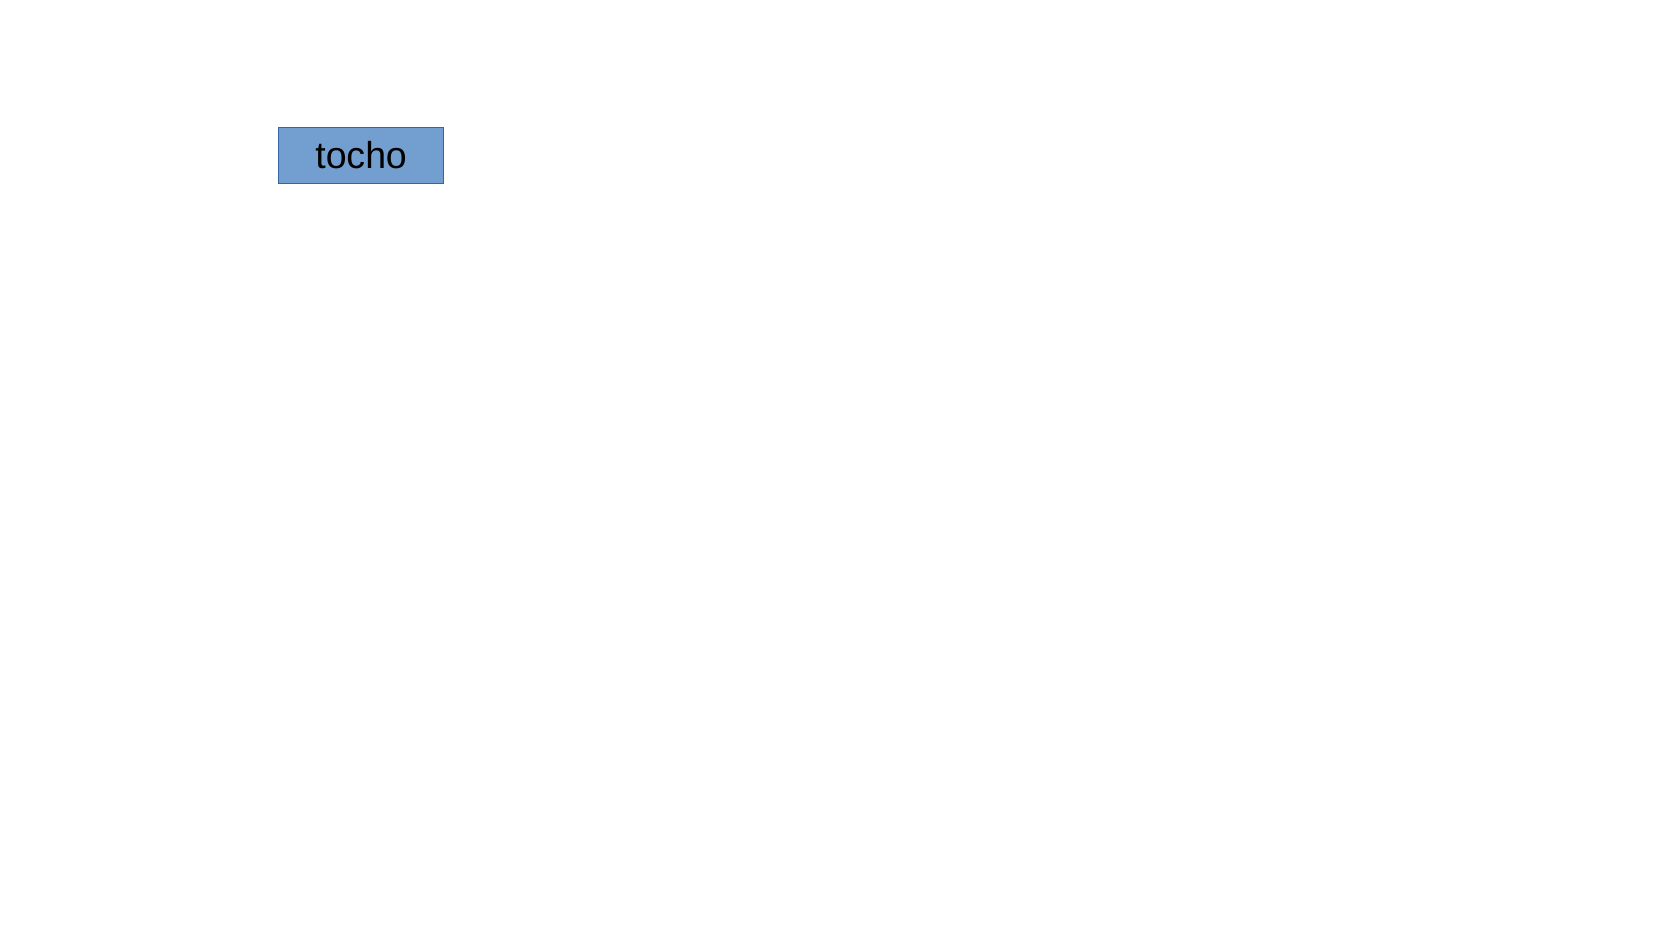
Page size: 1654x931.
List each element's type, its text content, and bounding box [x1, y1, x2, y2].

text_box tocho [278, 127, 444, 184]
